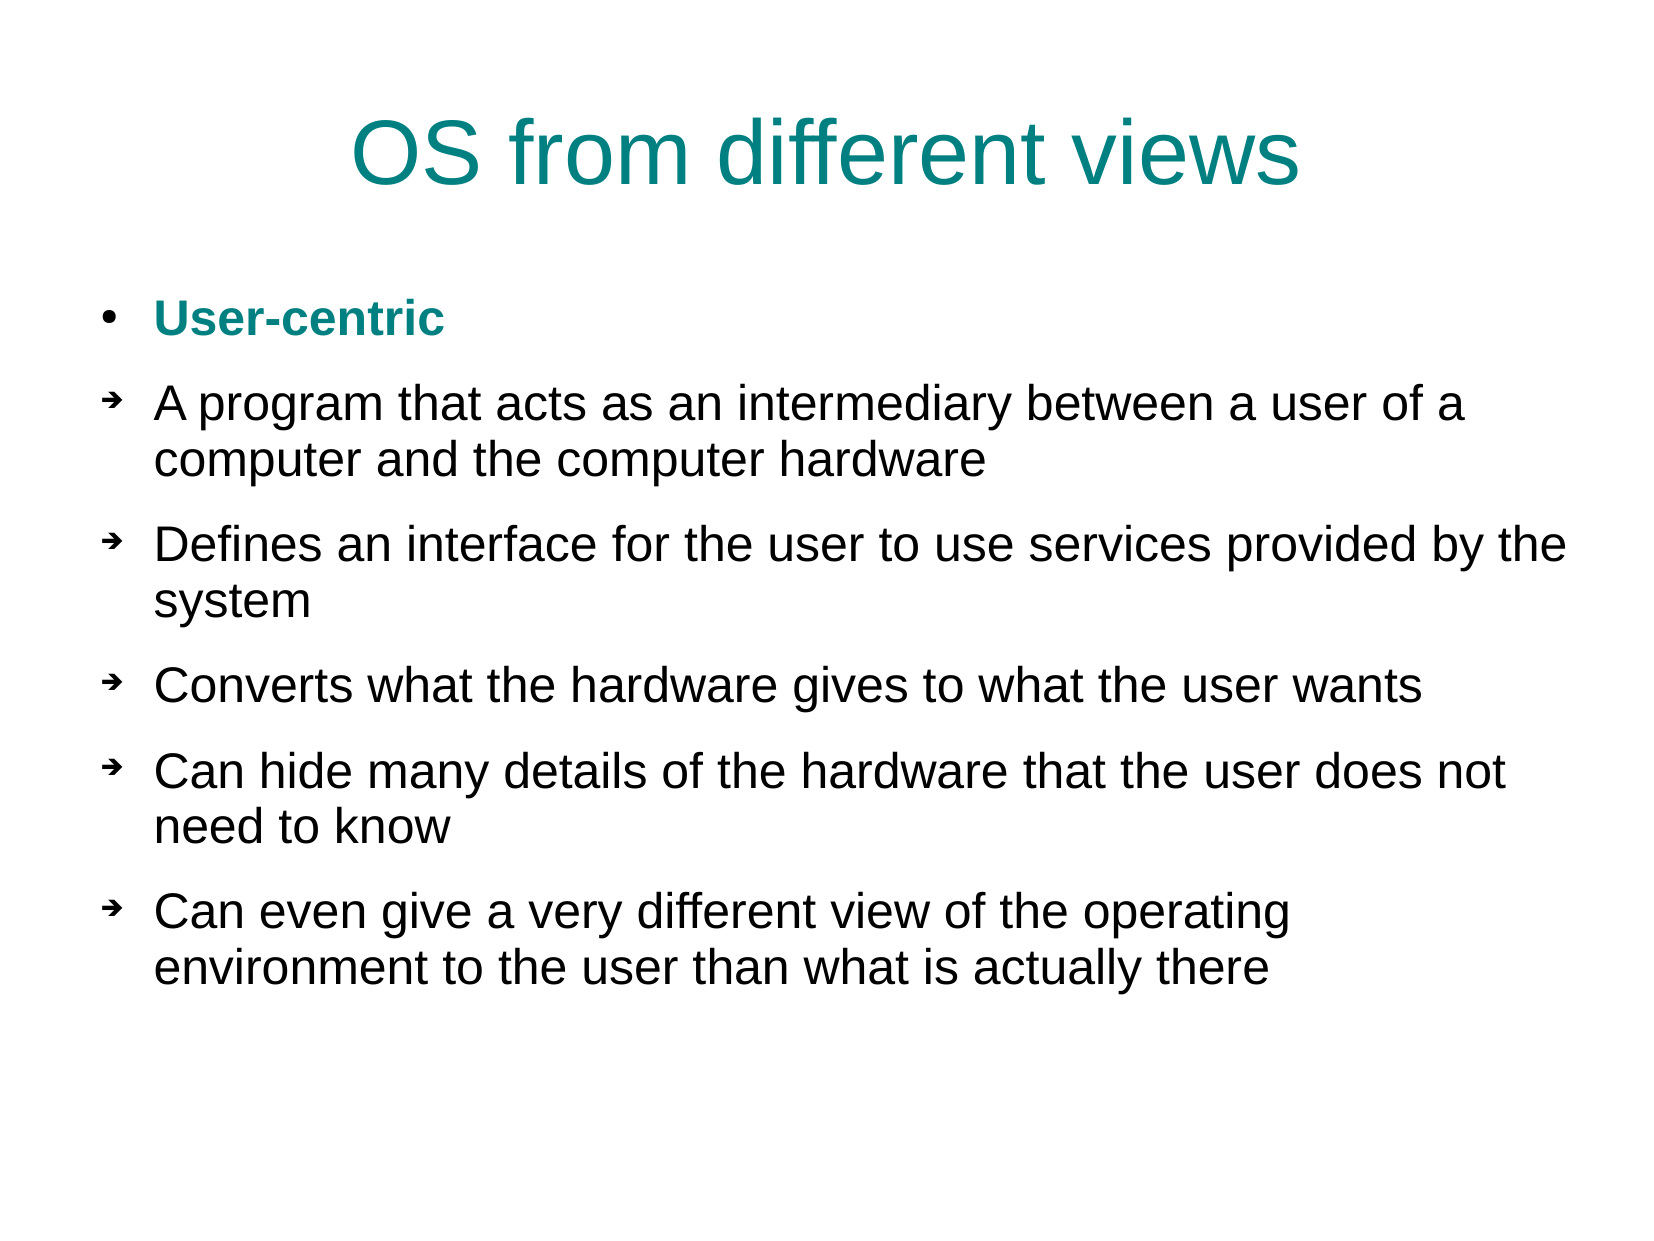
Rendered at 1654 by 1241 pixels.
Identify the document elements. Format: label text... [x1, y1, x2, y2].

title OS from different views [82, 49, 1571, 257]
list User-centric A program that acts as an intermediary between a user of a computer and the computer hardware Defines an interface for the user to use services provided by the system Converts what the hardware gives to what the user wants Can hide many details of the hardware that the user does not need to know Can even give a very different view of the operating environment to the user than what is actually there [82, 290, 1571, 1010]
